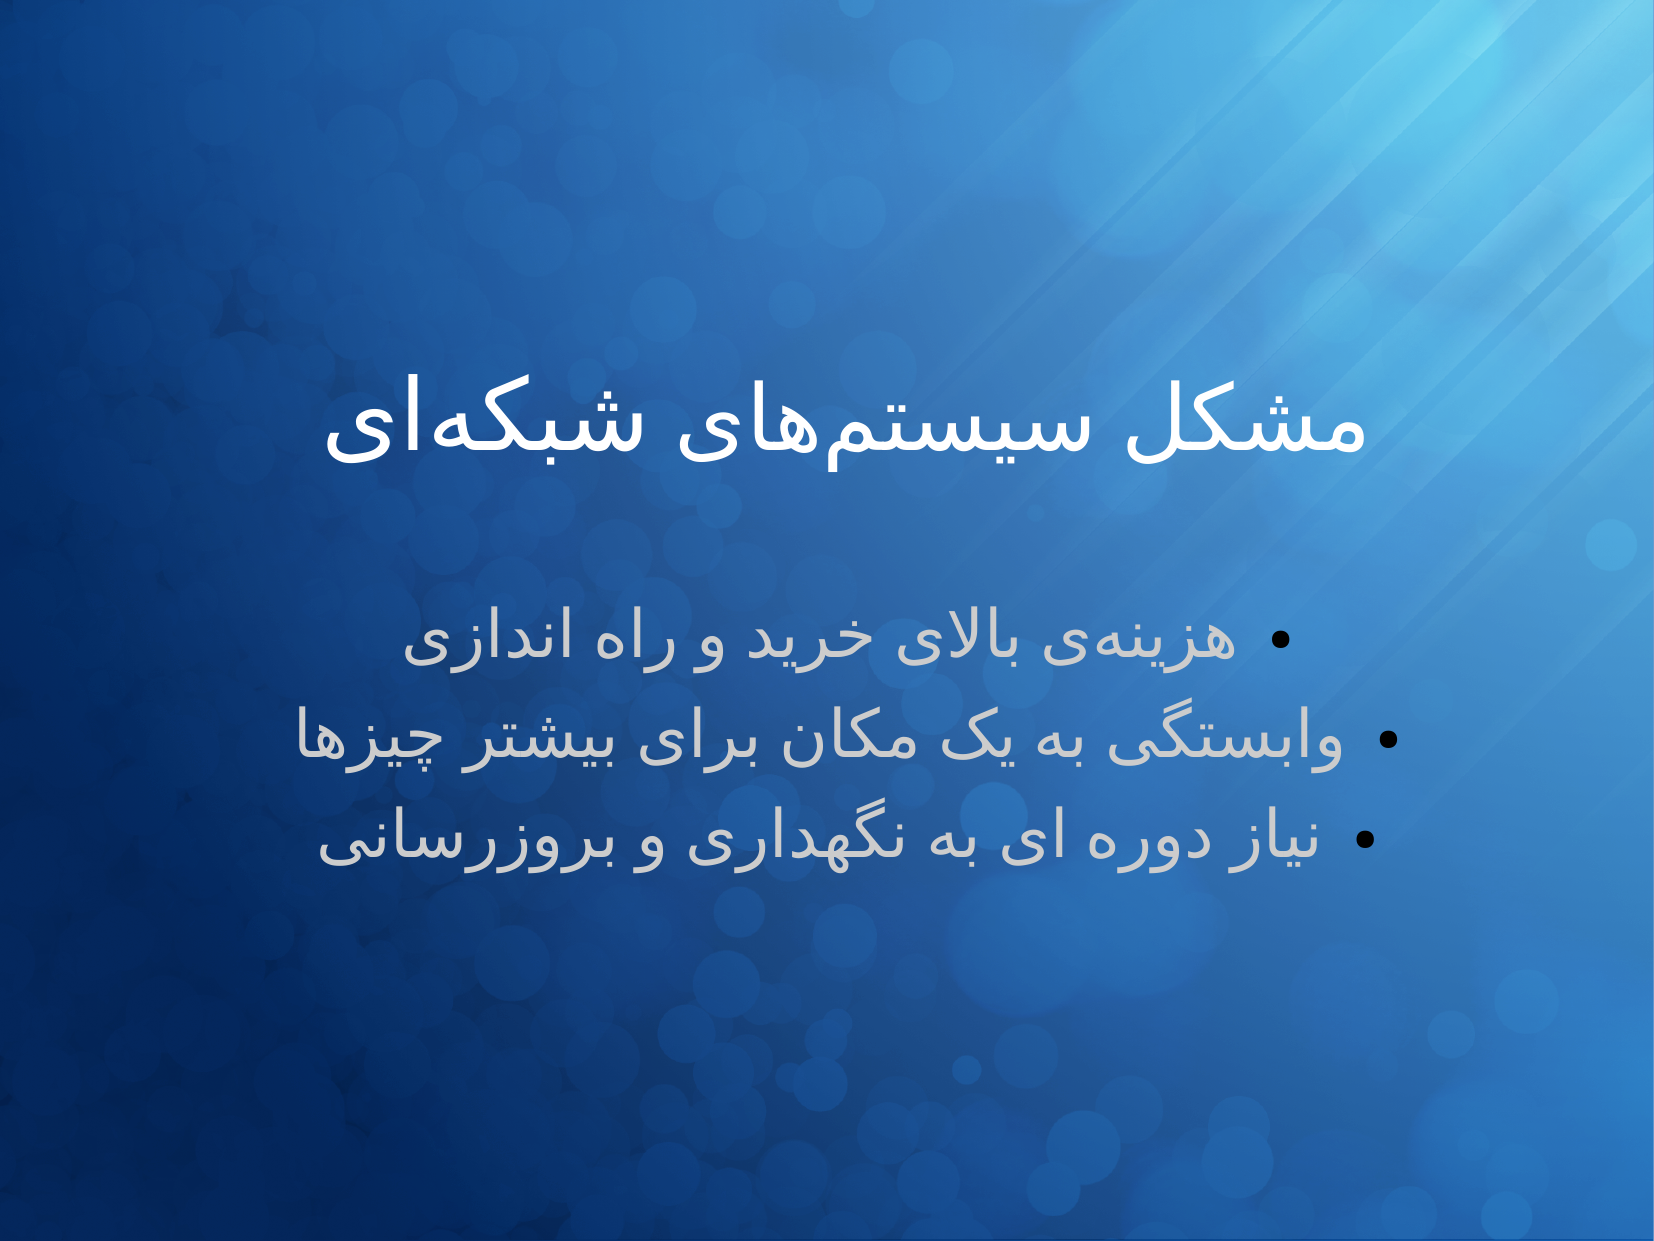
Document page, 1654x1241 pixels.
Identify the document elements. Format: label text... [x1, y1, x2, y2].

picture [0, 0, 1654, 1241]
title مشکل سیستم‌های شبکه‌ای [118, 294, 1576, 557]
subtitle هزینه‌ی بالای خرید و راه اندازی وابستگی به یک مکان برای بیشتر چیزها نیاز دوره ای به نگهداری و بروزرسانی [112, 531, 1570, 938]
